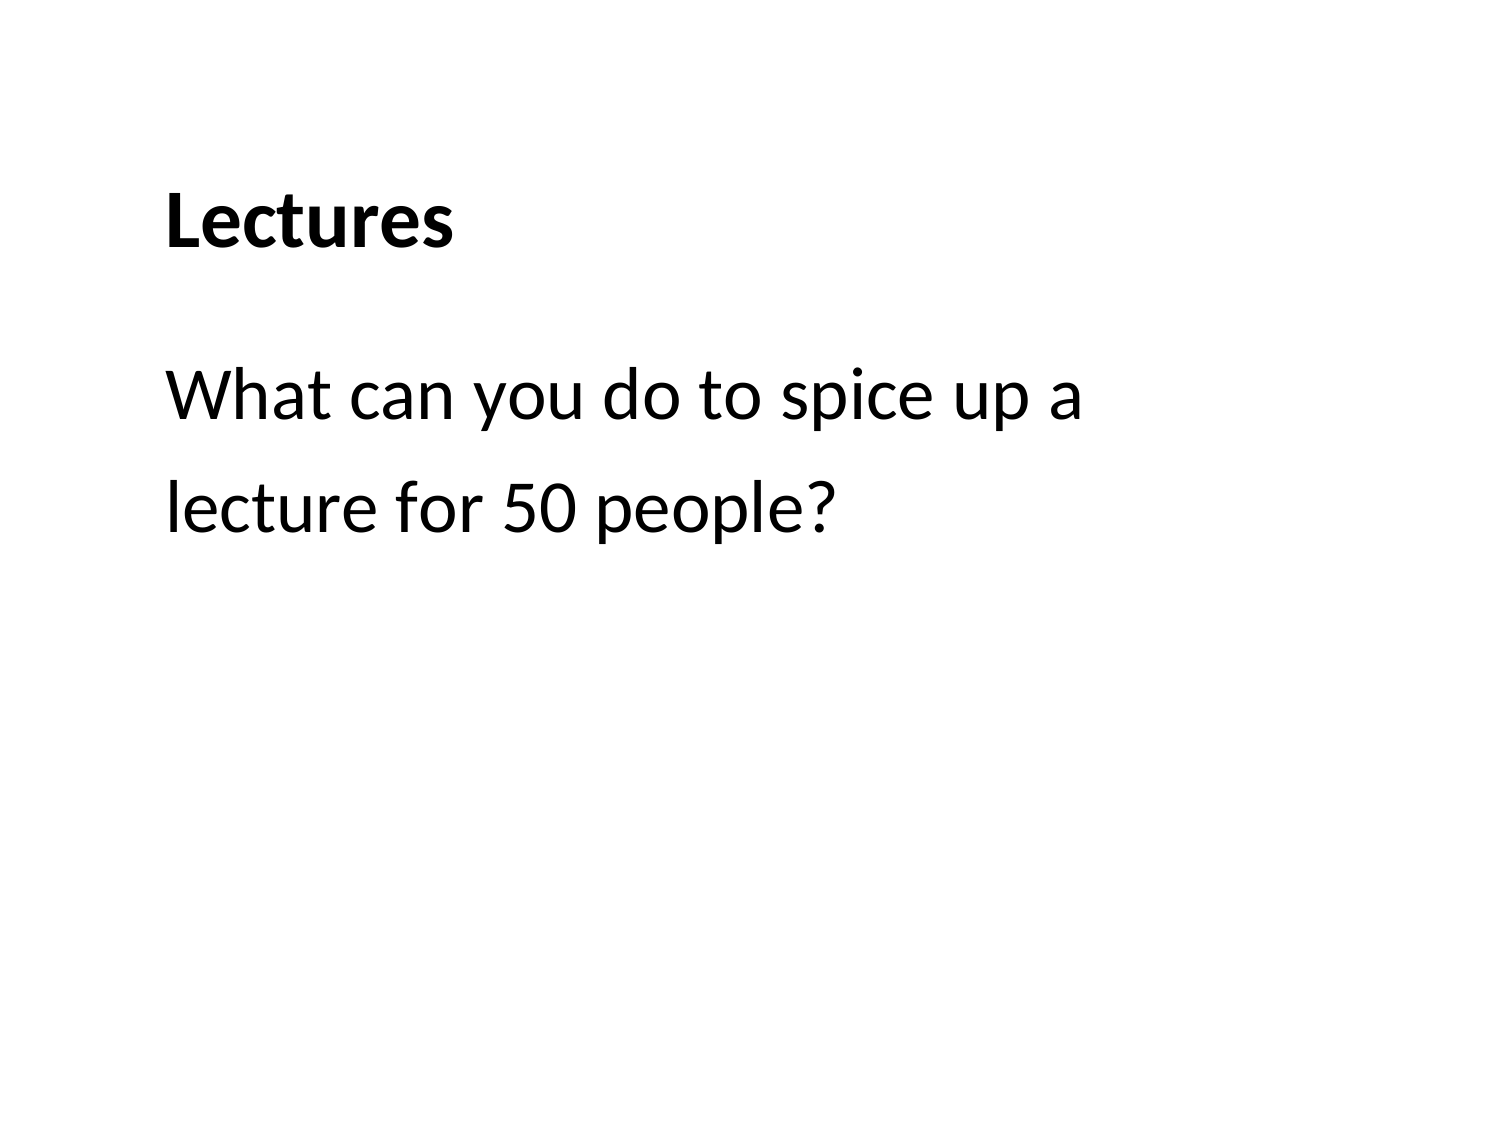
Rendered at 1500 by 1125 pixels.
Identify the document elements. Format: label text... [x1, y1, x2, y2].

text_box Lectures [149, 166, 1427, 262]
text_box What can you do to spice up a lecture for 50 people? [150, 314, 1306, 871]
